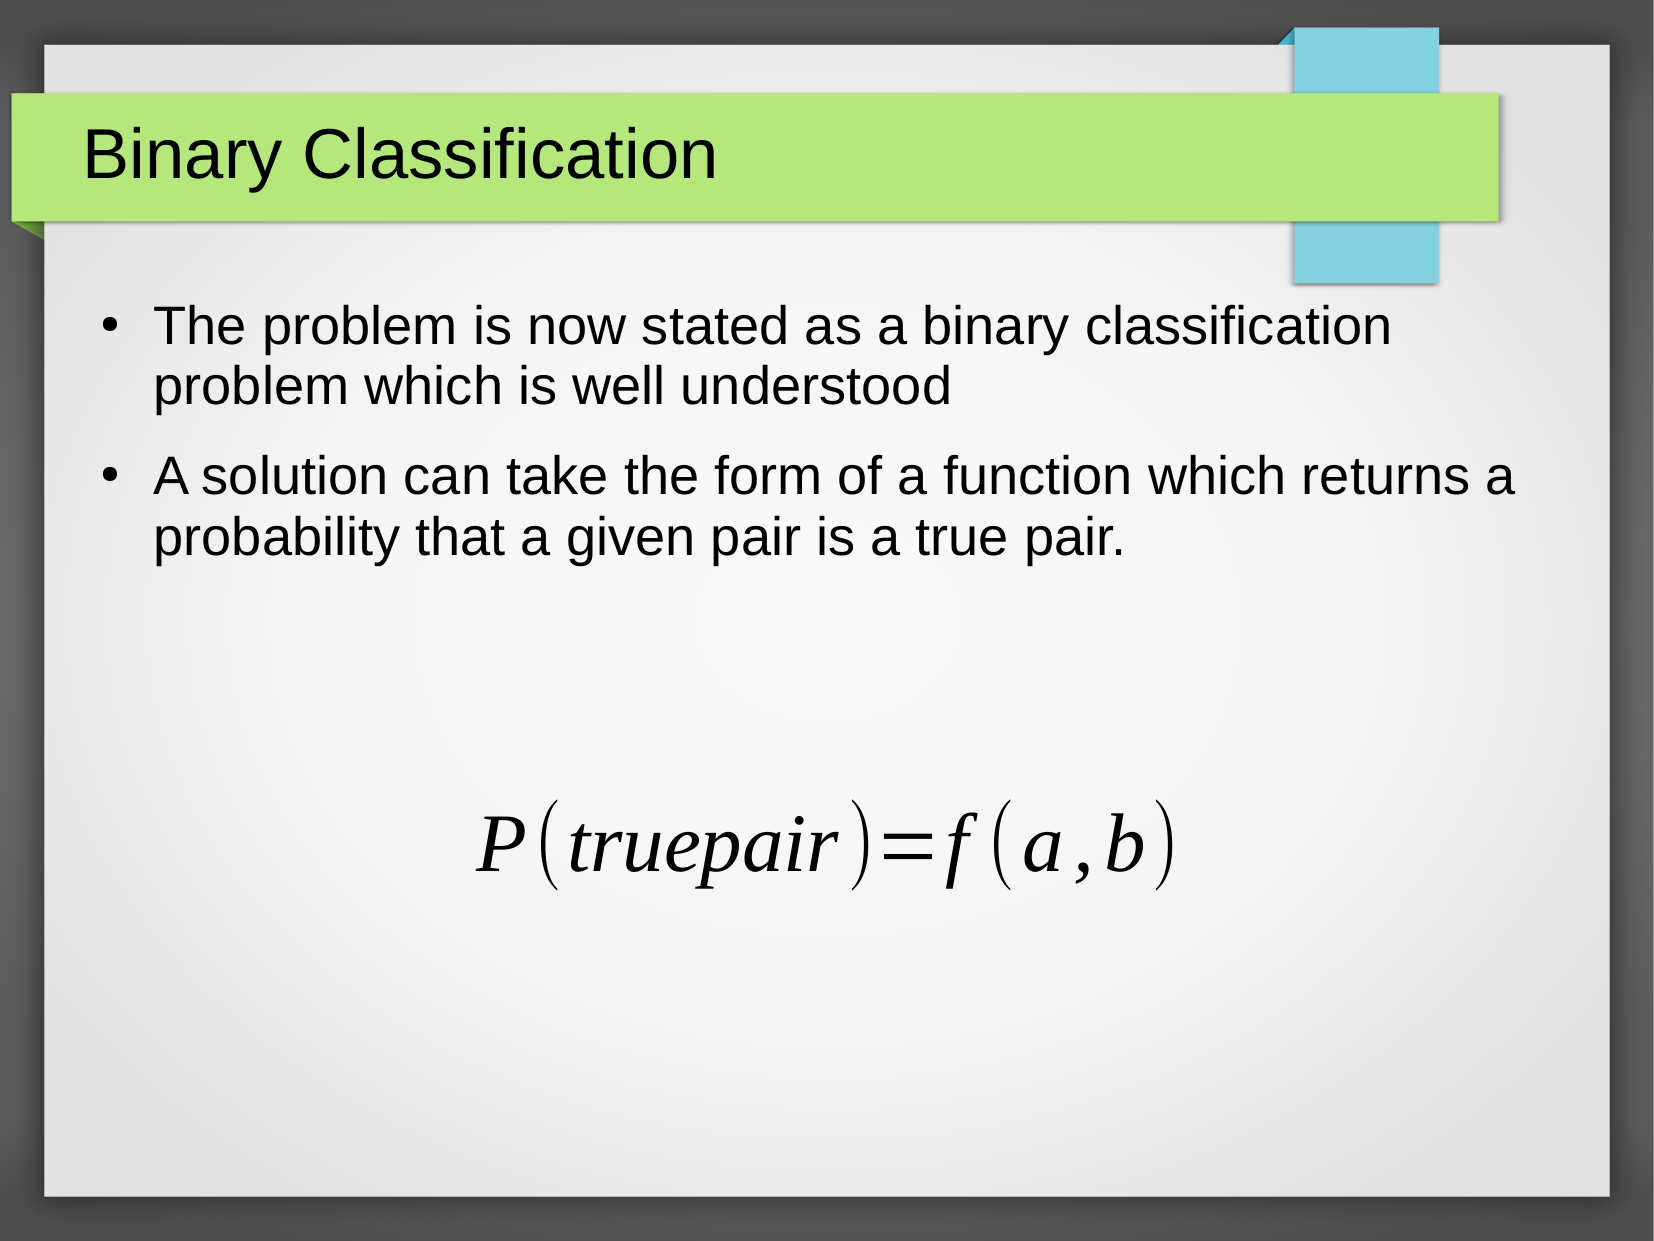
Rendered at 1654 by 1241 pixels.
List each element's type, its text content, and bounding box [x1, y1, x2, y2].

chart [465, 795, 1186, 895]
title Binary Classification [82, 94, 1264, 213]
list The problem is now stated as a binary classification problem which is well understood A solution can take the form of a function which returns a probability that a given pair is a true pair. [82, 295, 1571, 1015]
picture [0, 0, 1654, 1241]
